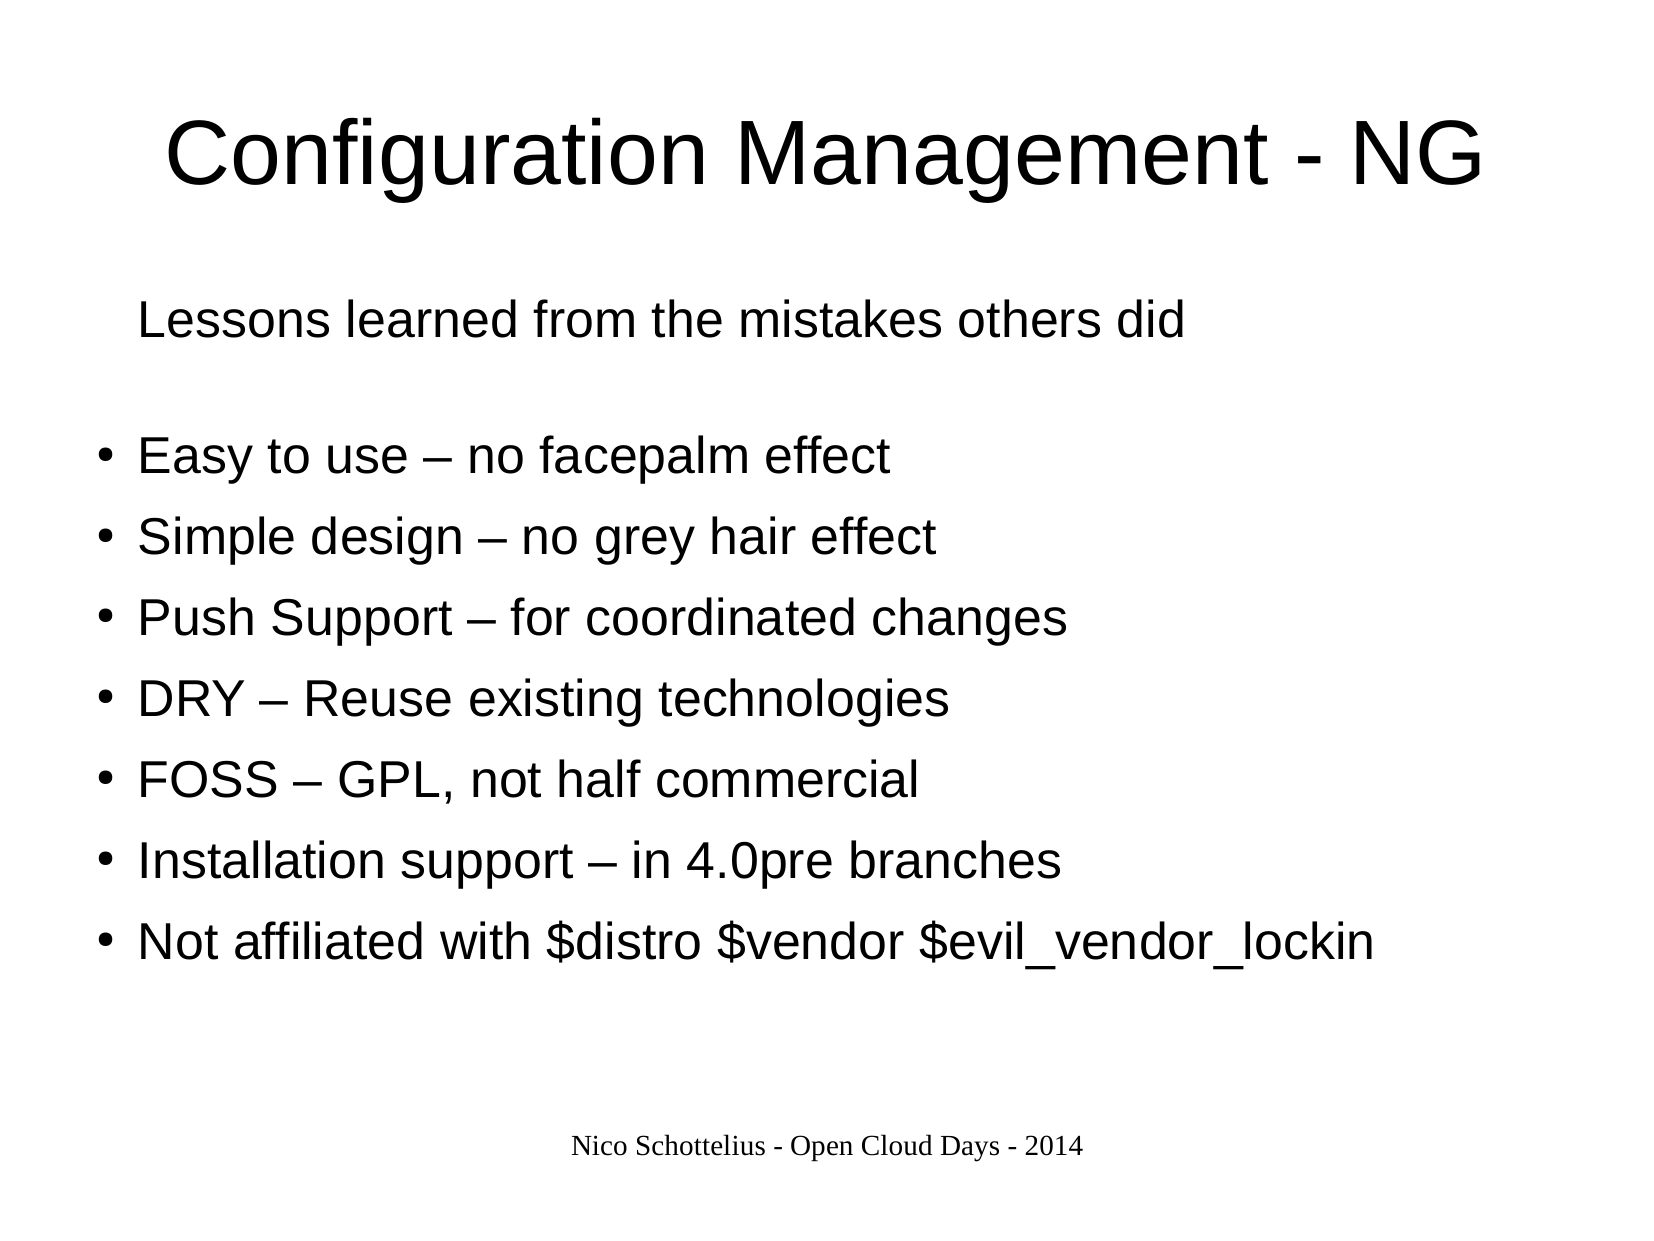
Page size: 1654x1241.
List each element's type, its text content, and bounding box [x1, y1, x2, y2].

list Lessons learned from the mistakes others did Easy to use – no facepalm effect Simple design – no grey hair effect Push Support – for coordinated changes DRY – Reuse existing technologies FOSS – GPL, not half commercial Installation support – in 4.0pre branches Not affiliated with $distro $vendor $evil_vendor_lockin [82, 290, 1538, 977]
title Configuration Management - NG [82, 49, 1571, 257]
